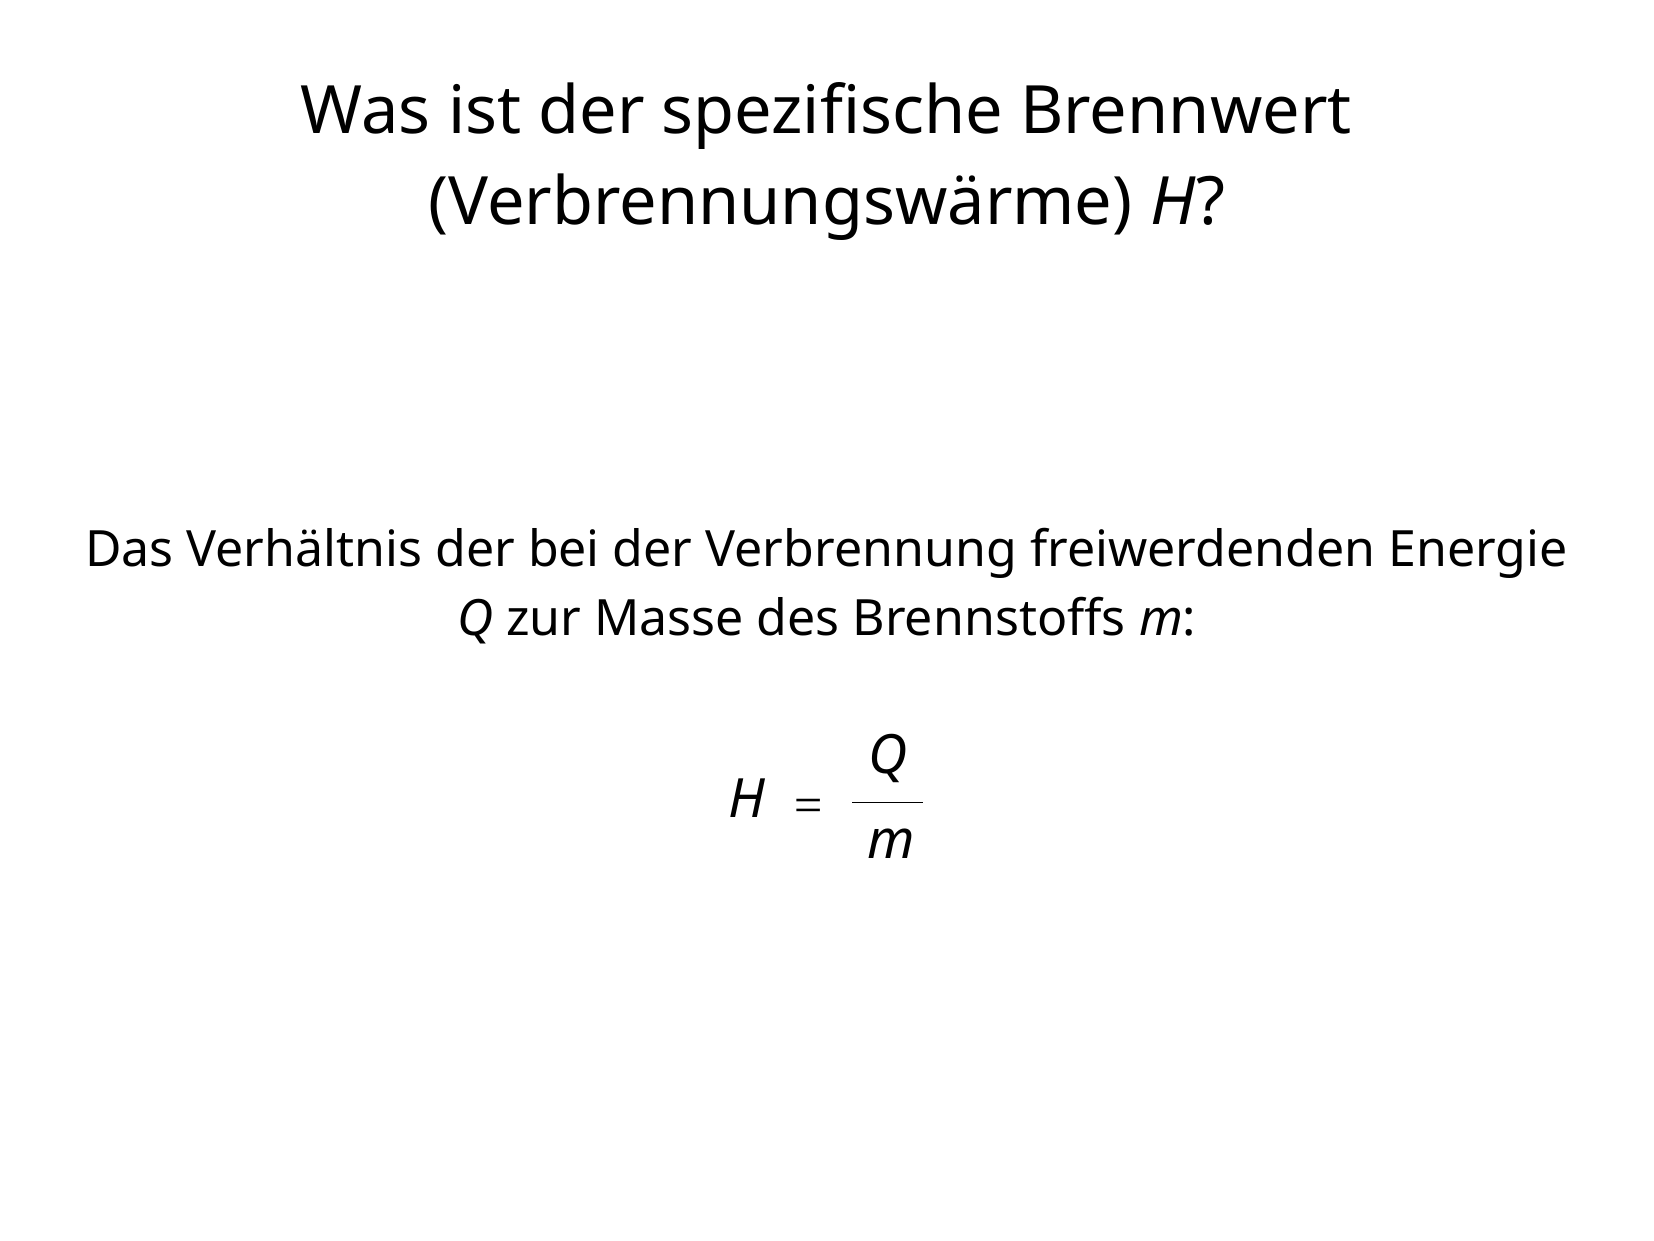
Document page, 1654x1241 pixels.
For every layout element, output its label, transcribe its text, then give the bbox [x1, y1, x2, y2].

subtitle Das Verhältnis der bei der Verbrennung freiwerdenden Energie Q zur Masse des Brennstoffs m: [82, 290, 1571, 1010]
chart [721, 722, 932, 873]
title Was ist der spezifische Brennwert (Verbrennungswärme) H? [82, 49, 1571, 257]
